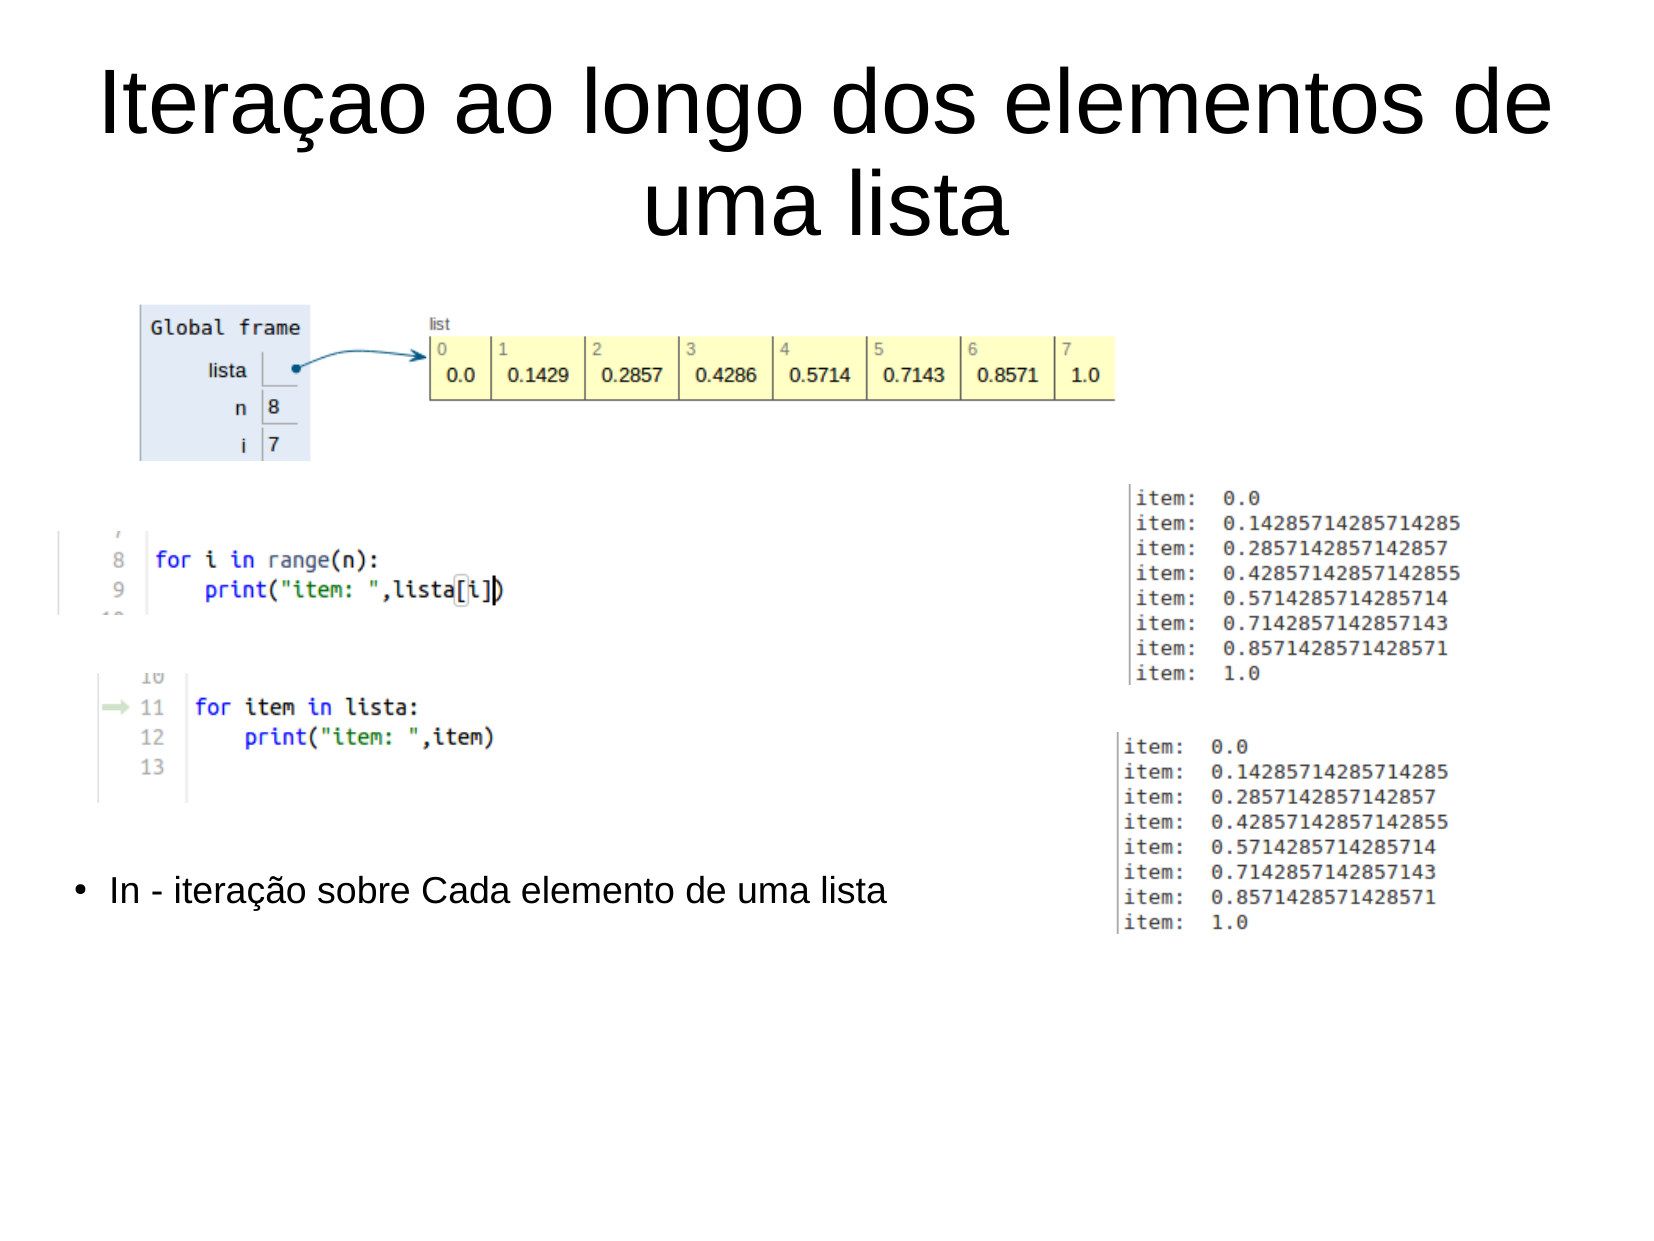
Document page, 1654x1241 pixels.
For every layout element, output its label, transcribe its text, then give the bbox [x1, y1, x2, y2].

picture [47, 531, 521, 615]
picture [1123, 484, 1477, 686]
title Iteraçao ao longo dos elementos de uma lista [82, 49, 1571, 257]
picture [1111, 732, 1465, 934]
picture [82, 673, 536, 803]
text_box In - iteração sobre Cada elemento de uma lista [59, 862, 1560, 1241]
picture [129, 294, 1123, 461]
